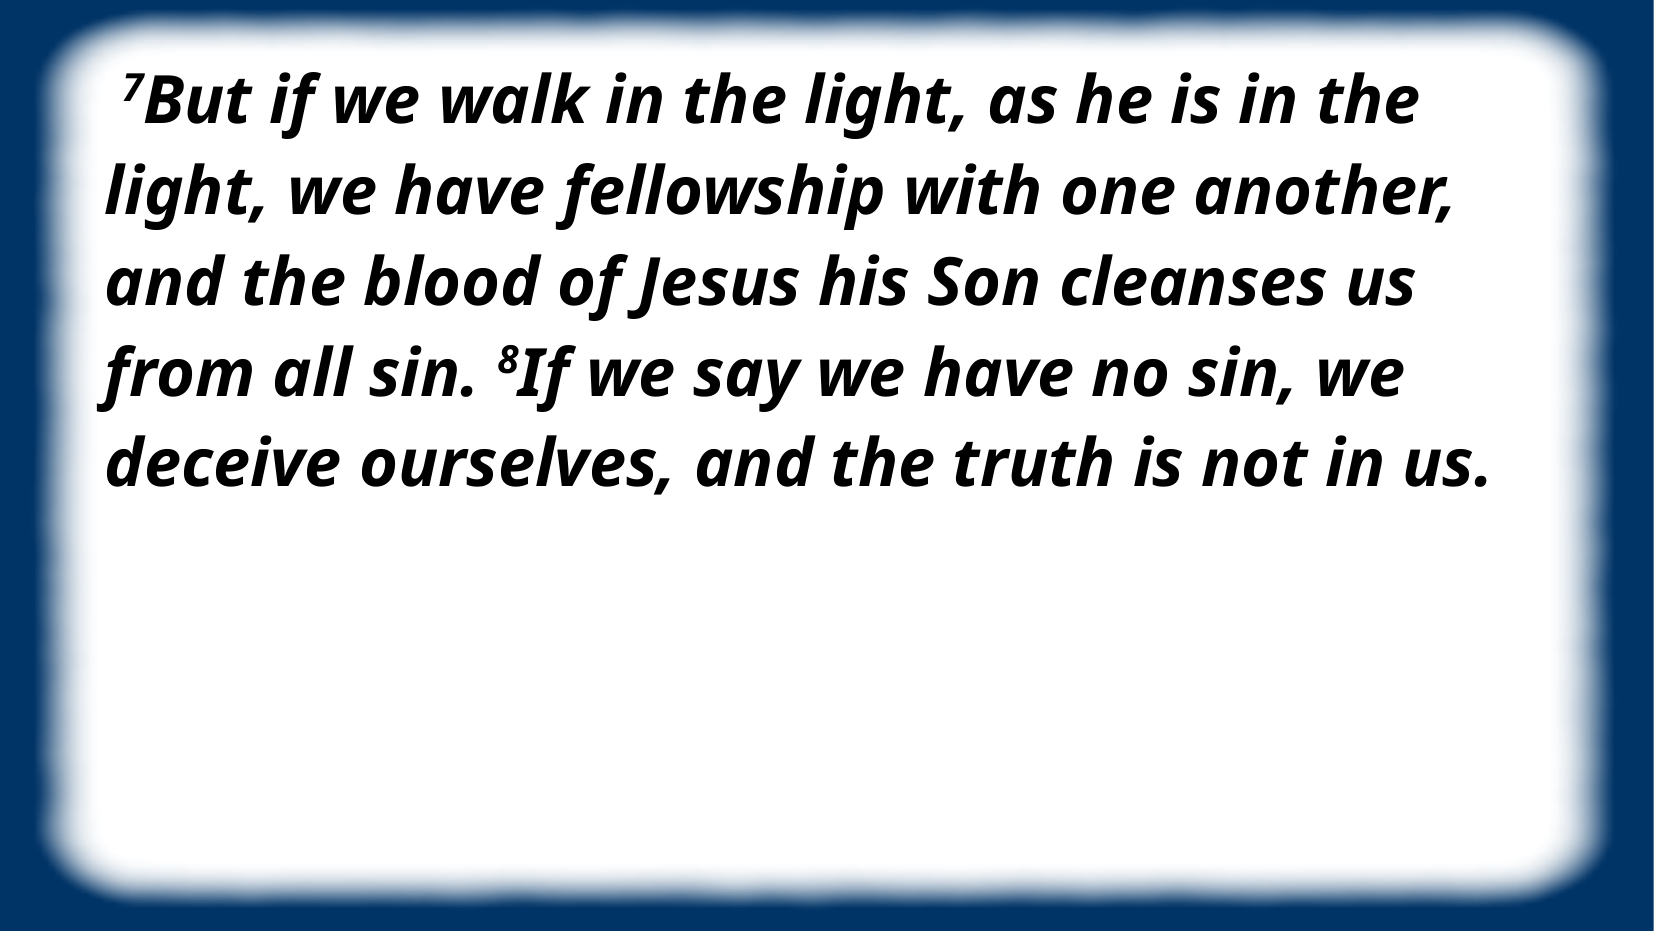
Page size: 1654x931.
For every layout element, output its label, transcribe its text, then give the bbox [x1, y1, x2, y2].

text_box 7But if we walk in the light, as he is in the light, we have fellowship with one another, and the blood of Jesus his Son cleanses us from all sin. 8If we say we have no sin, we deceive ourselves, and the truth is not in us. [90, 45, 1561, 511]
picture [0, 0, 1654, 931]
